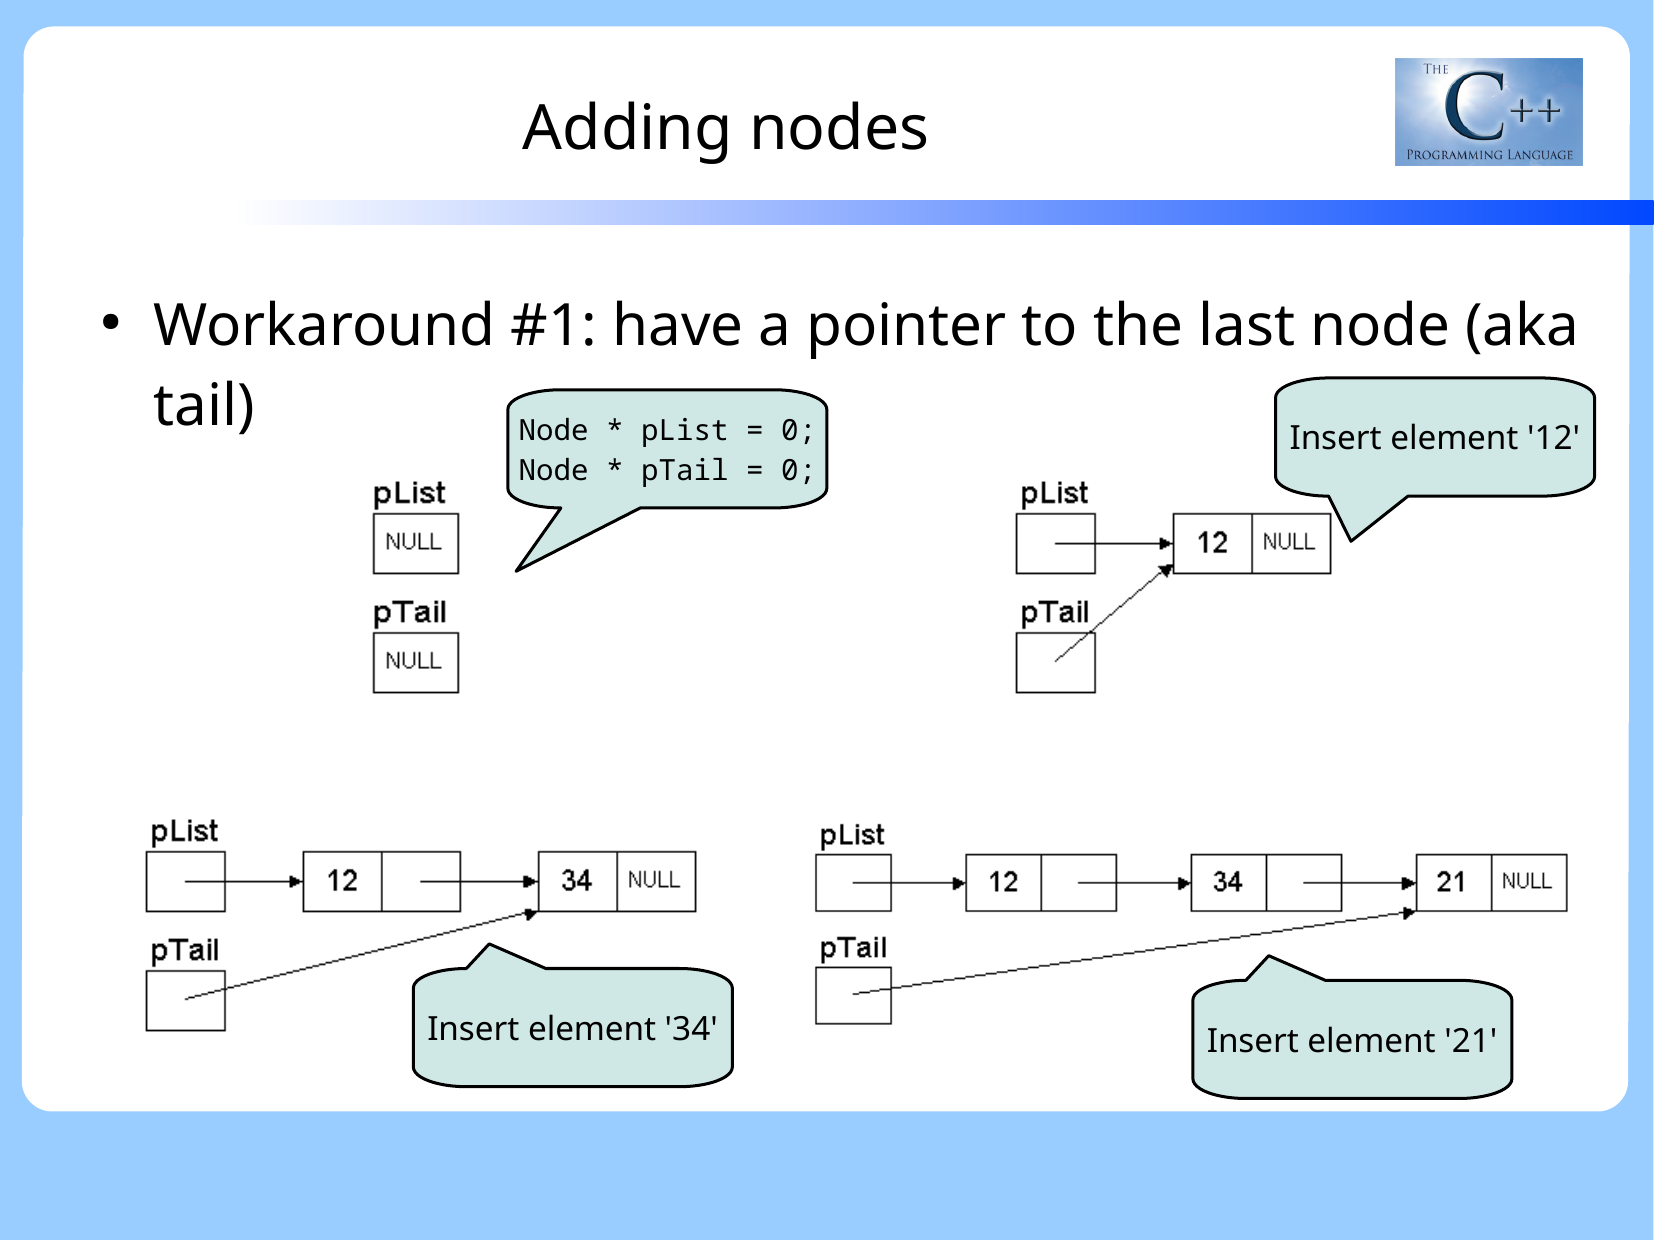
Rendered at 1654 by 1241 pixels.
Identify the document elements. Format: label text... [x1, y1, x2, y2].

picture [803, 815, 1571, 1028]
list Workaround #1: have a pointer to the last node (aka tail) [82, 283, 1607, 1087]
text_box Insert element '21' [1192, 955, 1512, 1099]
title Adding nodes [82, 49, 1371, 201]
text_box Insert element '12' [1275, 377, 1595, 542]
picture [133, 810, 700, 1035]
picture [1395, 58, 1583, 166]
text_box Insert element '34' [413, 943, 733, 1087]
picture [1003, 472, 1335, 697]
text_box Node * pList = 0; Node * pTail = 0; [507, 389, 827, 572]
picture [354, 472, 463, 697]
